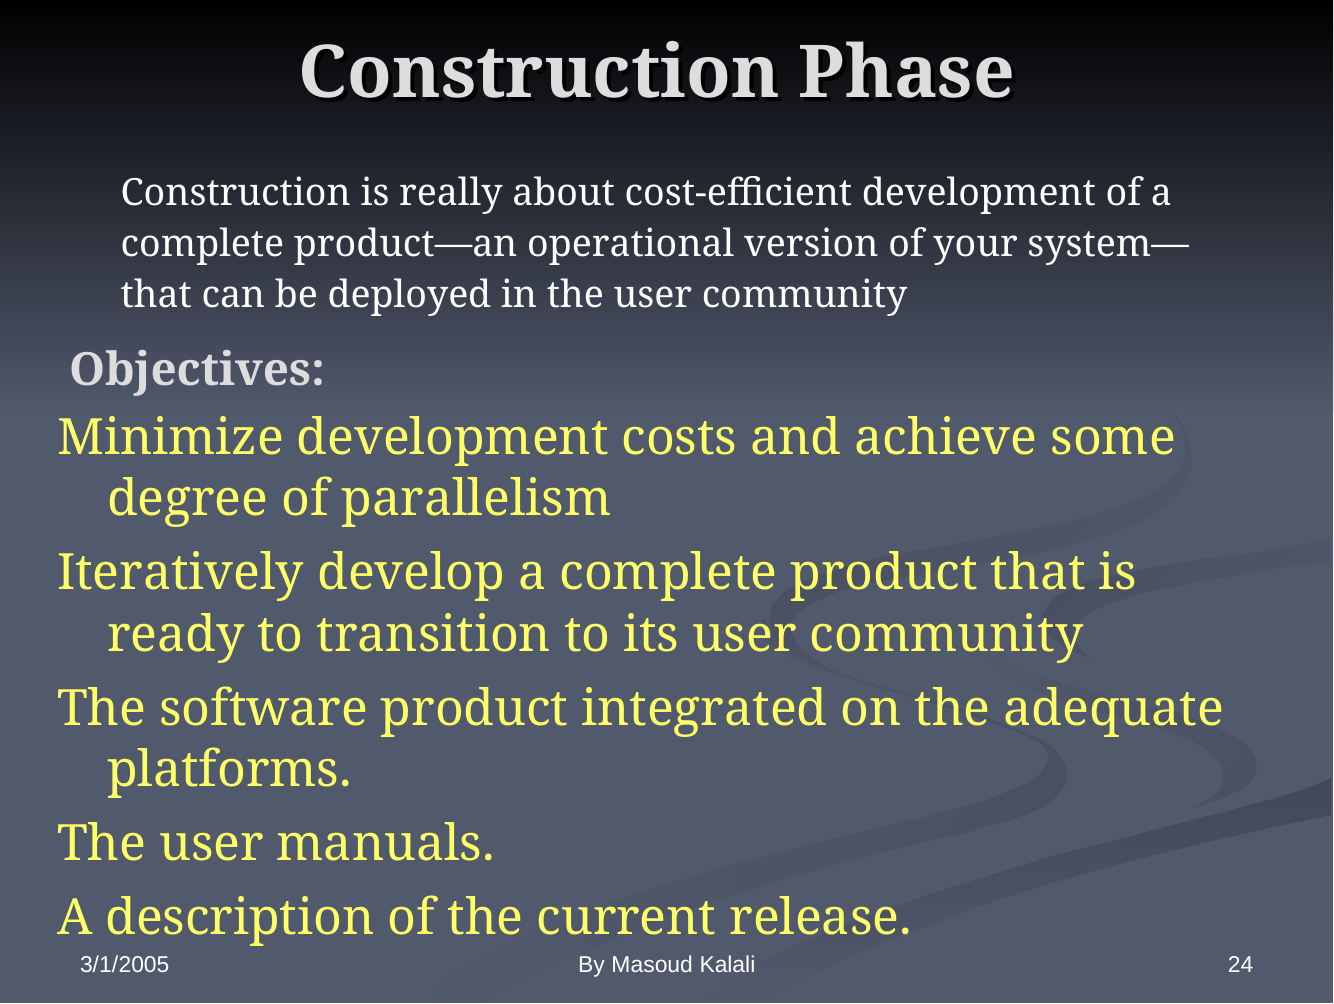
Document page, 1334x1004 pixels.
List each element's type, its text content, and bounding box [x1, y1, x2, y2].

title Construction Phase [66, 19, 1267, 120]
text_box Objectives: [54, 328, 373, 407]
text_box Construction is really about cost-efficient development of a complete product—an operational version of your system—that can be deployed in the user community [105, 158, 1258, 327]
list Minimize development costs and achieve some degree of parallelism Iteratively develop a complete product that is ready to transition to its user community The software product integrated on the adequate platforms. The user manuals. A description of the current release. [43, 398, 1280, 907]
